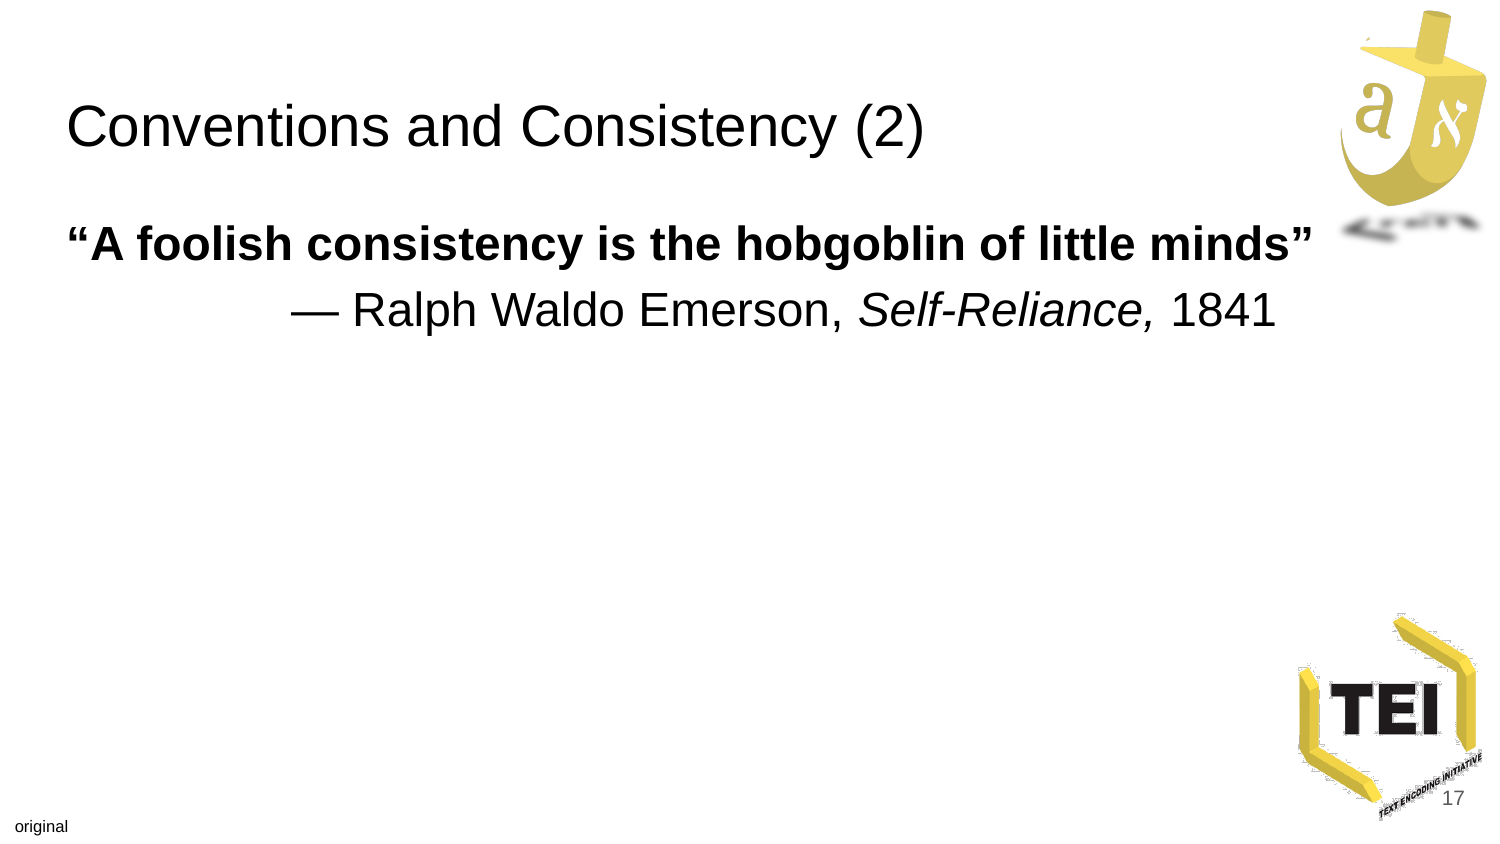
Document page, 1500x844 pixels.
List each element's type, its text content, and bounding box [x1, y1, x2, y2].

title Conventions and Consistency (2) [51, 72, 1449, 167]
text_box original [0, 810, 114, 844]
picture [1324, 0, 1497, 250]
list “A foolish consistency is the hobgoblin of little minds” — Ralph Waldo Emerson, Self-Reliance, 1841 [51, 189, 1449, 750]
slide_number <number> [1389, 764, 1480, 830]
picture [1275, 604, 1500, 830]
